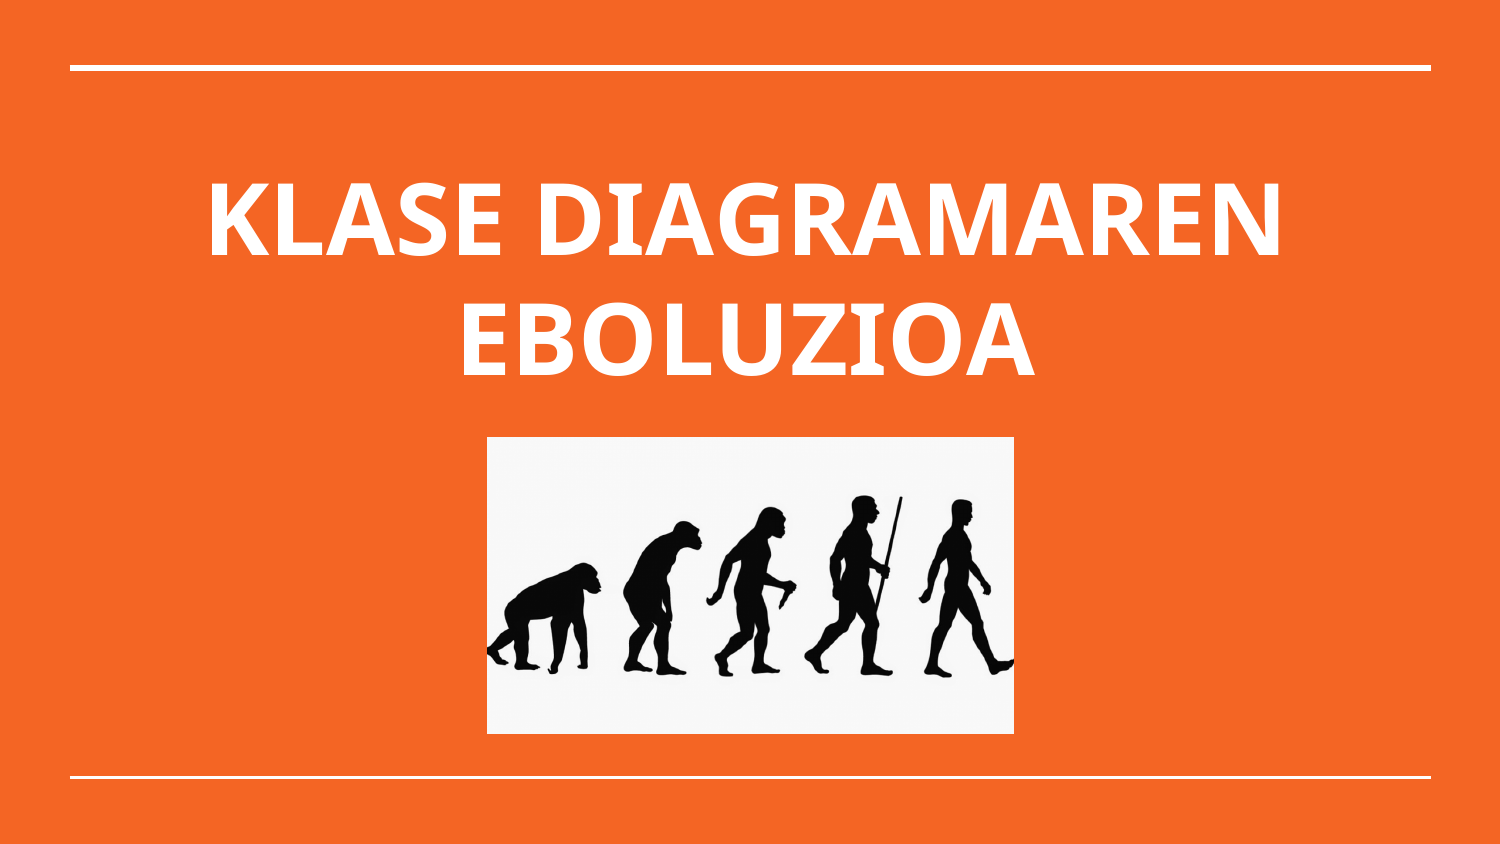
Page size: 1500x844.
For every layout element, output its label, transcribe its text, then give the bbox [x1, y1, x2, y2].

picture [487, 437, 1014, 734]
title KLASE DIAGRAMAREN EBOLUZIOA [61, 140, 1431, 394]
